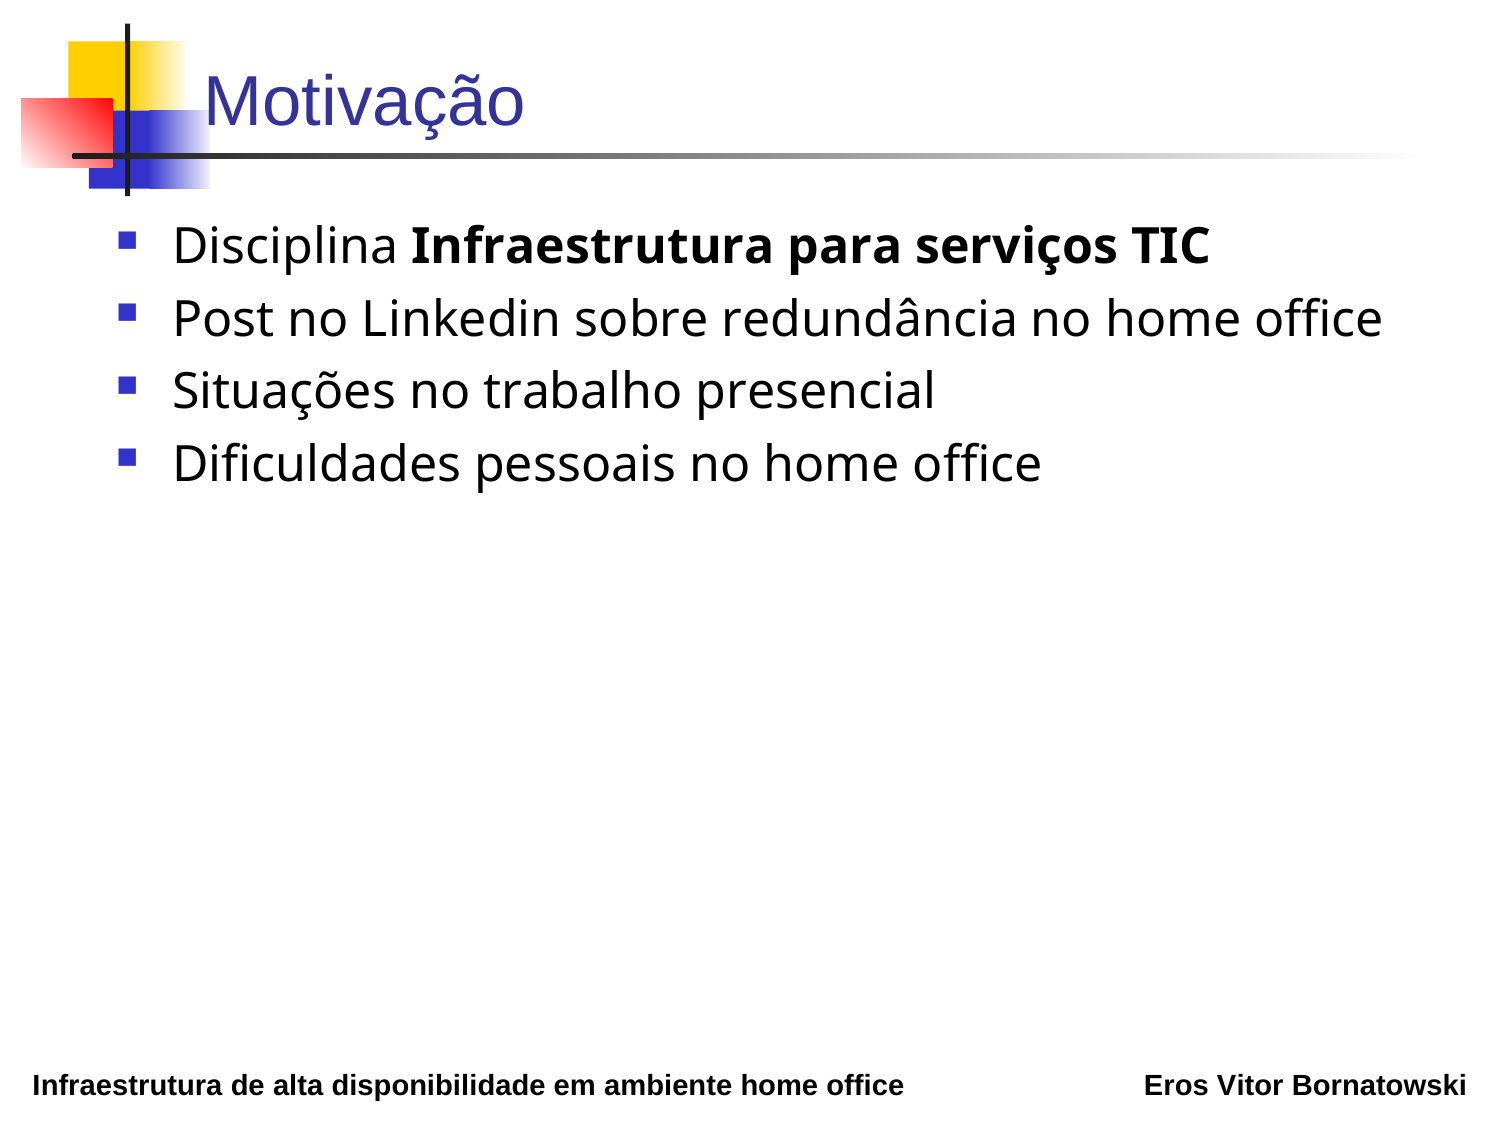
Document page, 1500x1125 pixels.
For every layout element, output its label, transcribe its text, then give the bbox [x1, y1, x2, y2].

list Disciplina Infraestrutura para serviços TIC Post no Linkedin sobre redundância no home office Situações no trabalho presencial Dificuldades pessoais no home office [100, 206, 1447, 1024]
title Motivação [188, 46, 1468, 149]
